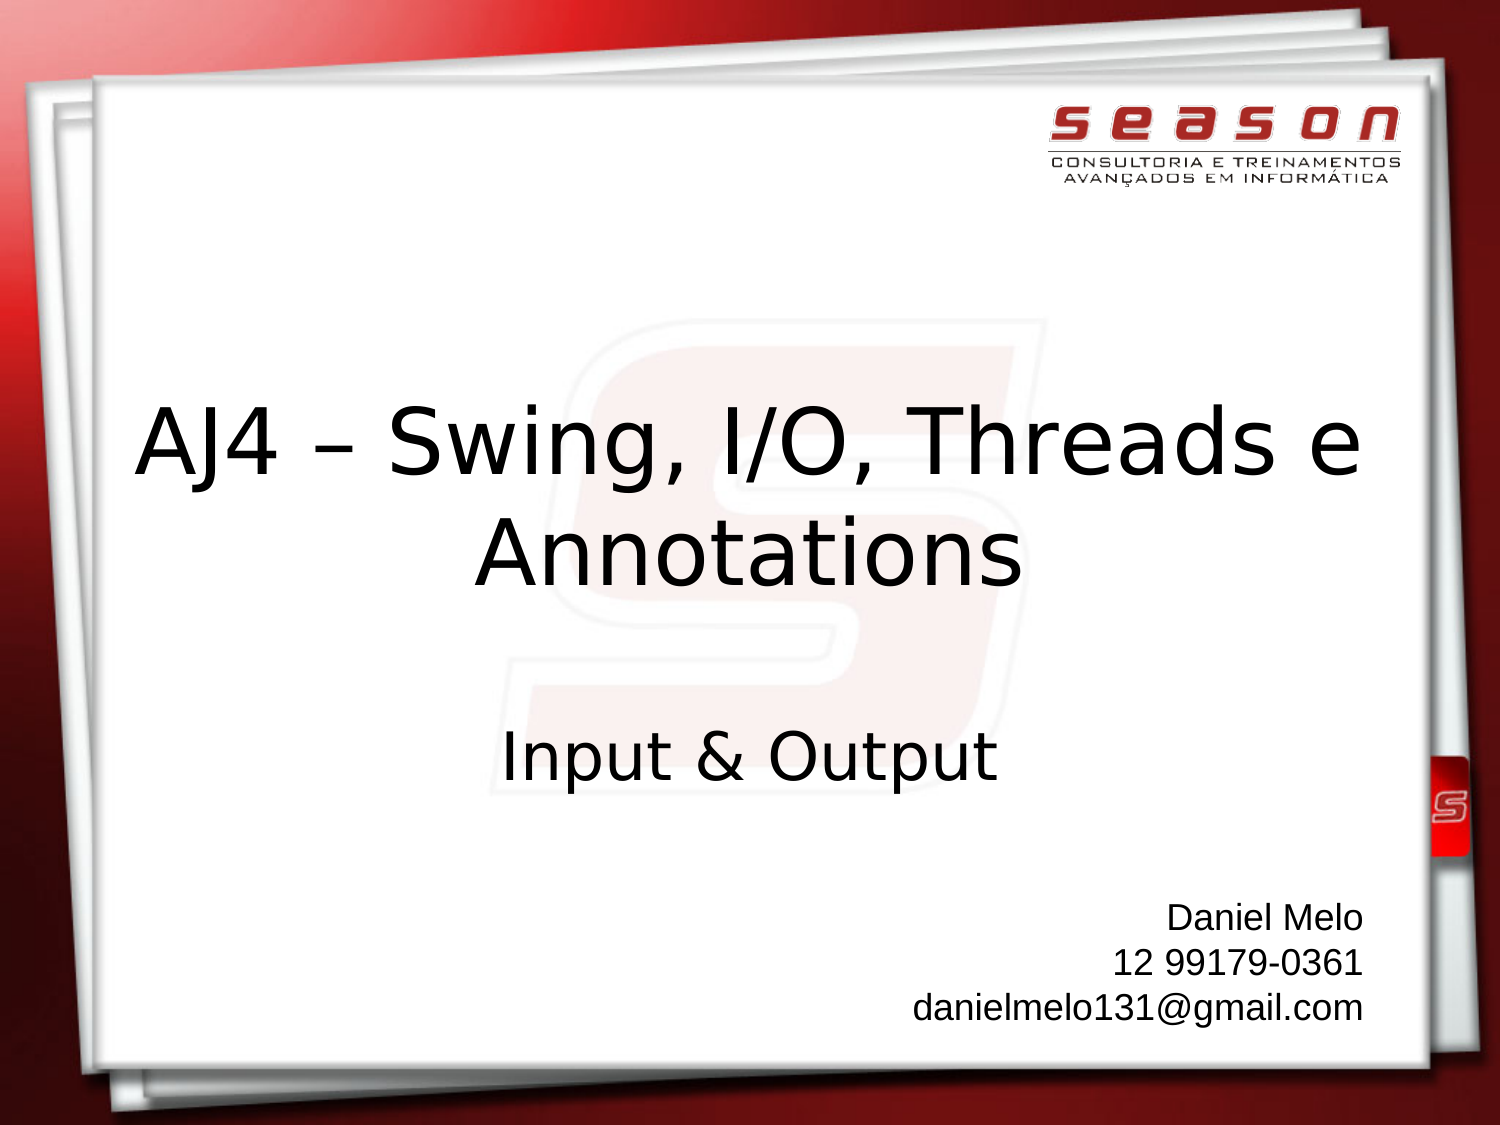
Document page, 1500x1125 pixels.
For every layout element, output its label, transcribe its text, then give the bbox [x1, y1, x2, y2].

text_box Daniel Melo 12 99179-0361 danielmelo131@gmail.com [897, 885, 1382, 1052]
title AJ4 – Swing, I/O, Threads e Annotations Input & Output [112, 375, 1388, 801]
picture [0, 0, 1500, 1125]
